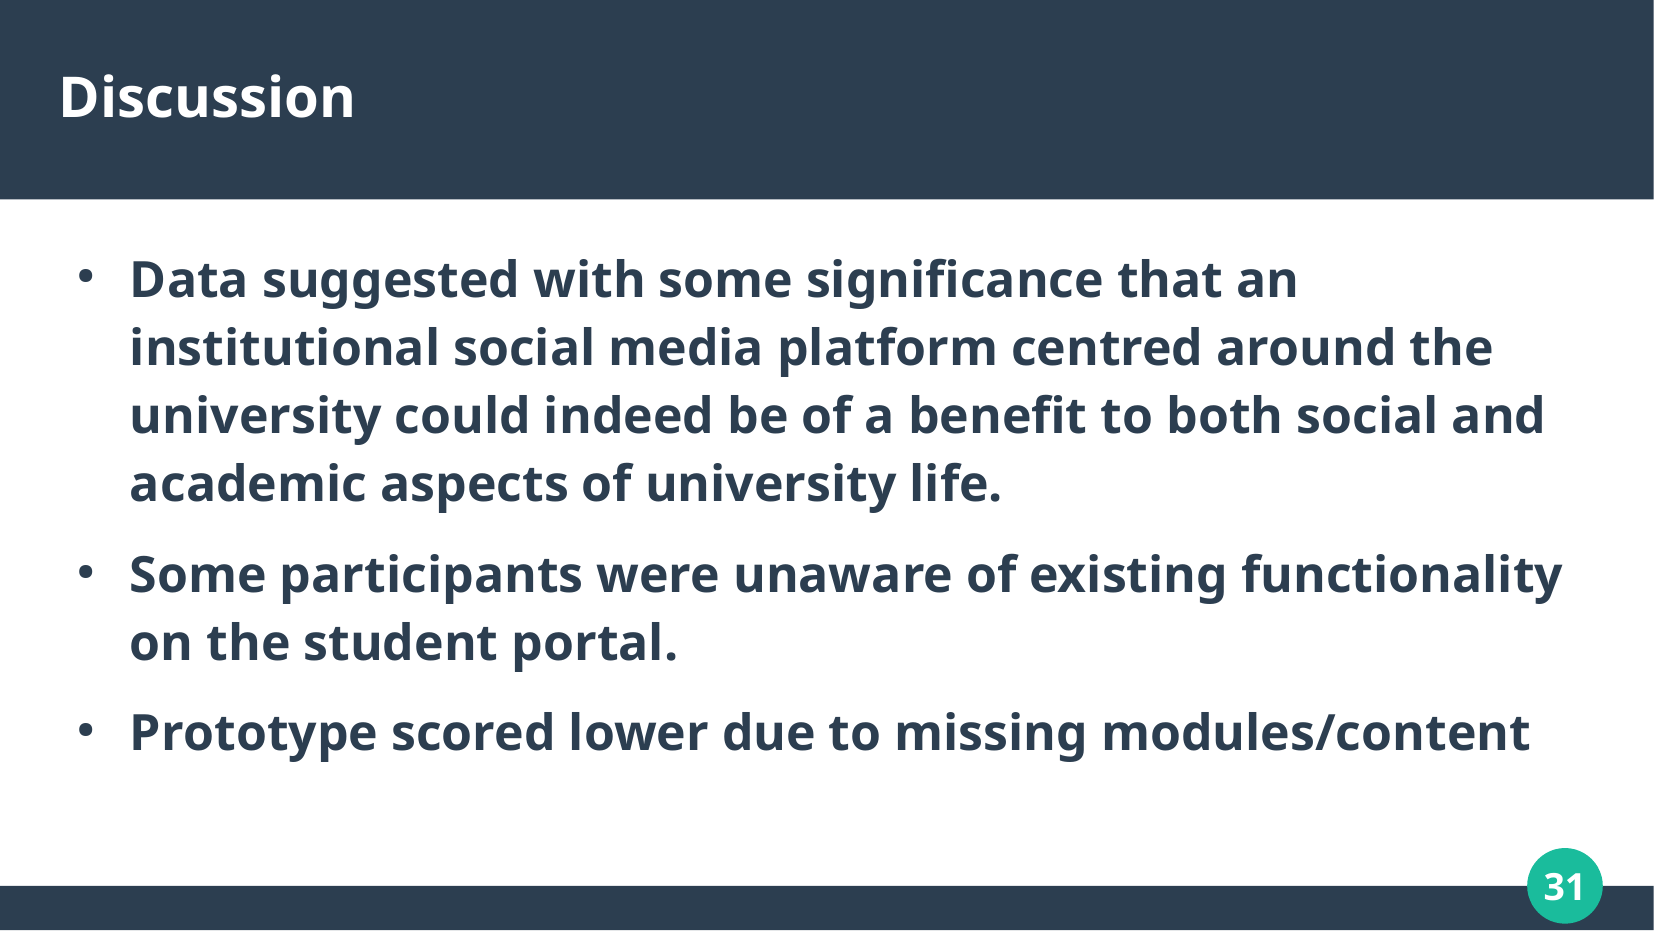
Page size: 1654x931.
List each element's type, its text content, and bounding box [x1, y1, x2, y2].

list Data suggested with some significance that an institutional social media platform centred around the university could indeed be of a benefit to both social and academic aspects of university life. Some participants were unaware of existing functionality on the student portal. Prototype scored lower due to missing modules/content [59, 243, 1595, 864]
title Discussion [59, 37, 1595, 155]
